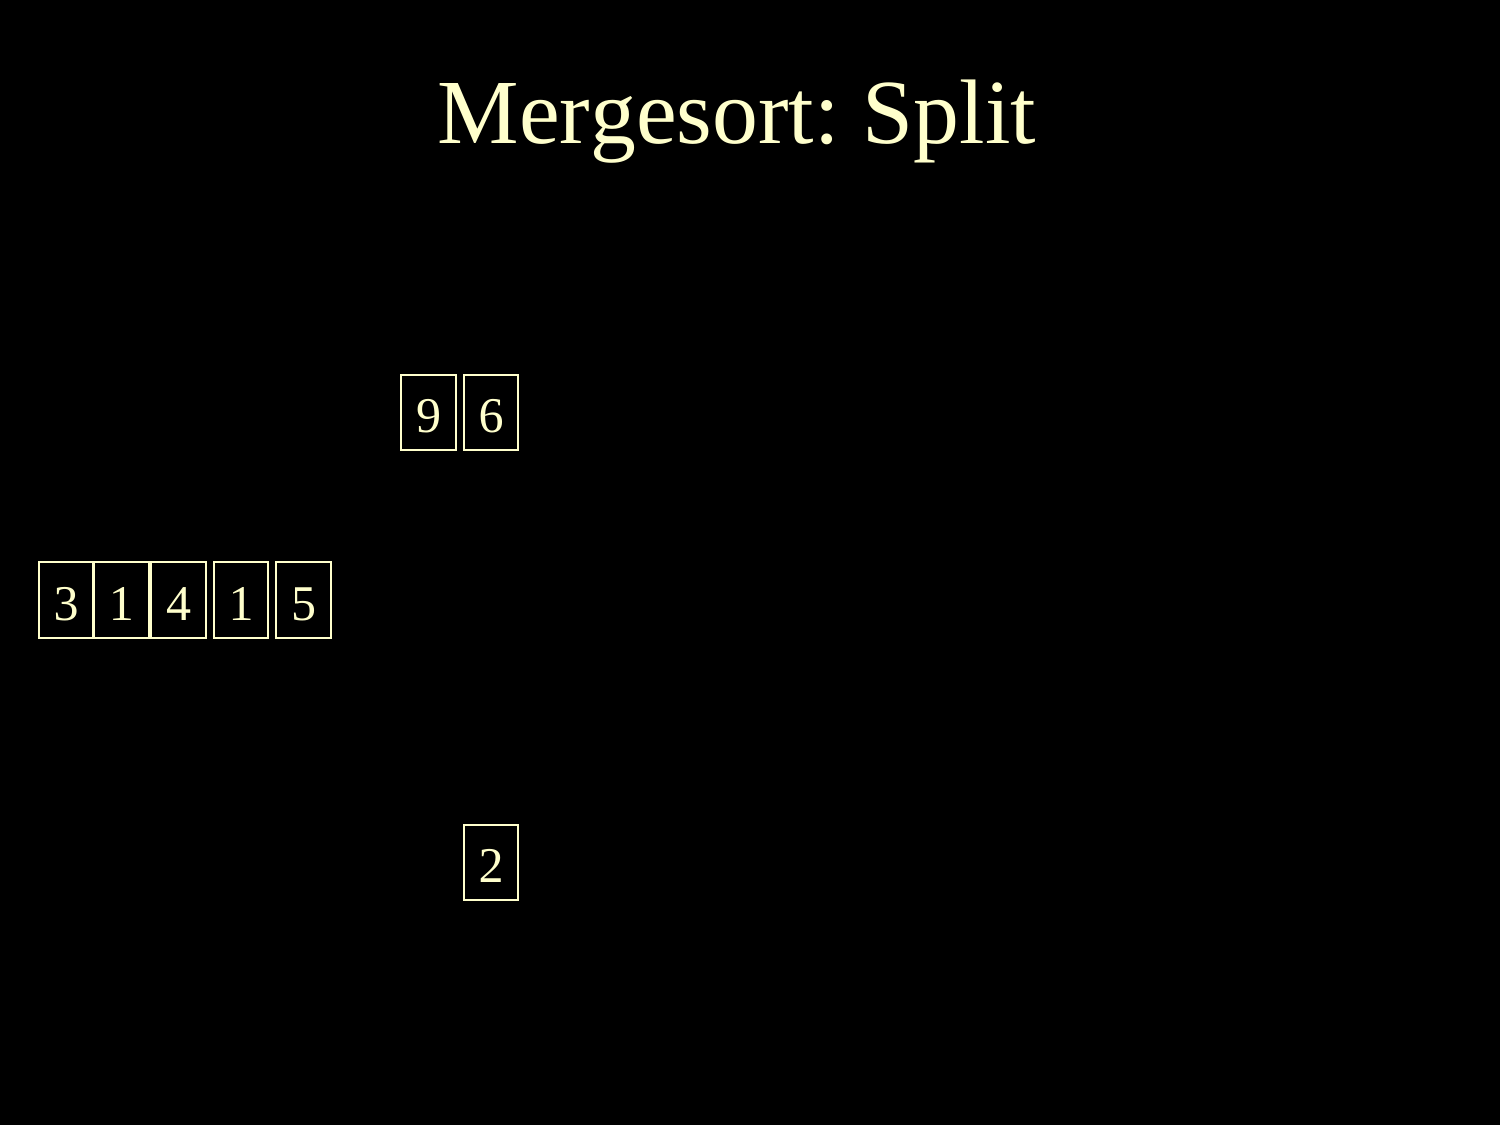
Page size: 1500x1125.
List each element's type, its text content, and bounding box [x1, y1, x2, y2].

title Mergesort: Split [8, 50, 1467, 176]
text_box 5 [276, 562, 331, 638]
text_box 3 [38, 562, 93, 638]
text_box 2 [463, 824, 519, 901]
text_box 4 [151, 562, 206, 638]
text_box 1 [213, 562, 269, 638]
text_box 1 [93, 562, 149, 638]
text_box 6 [463, 374, 519, 451]
text_box 9 [401, 374, 456, 451]
